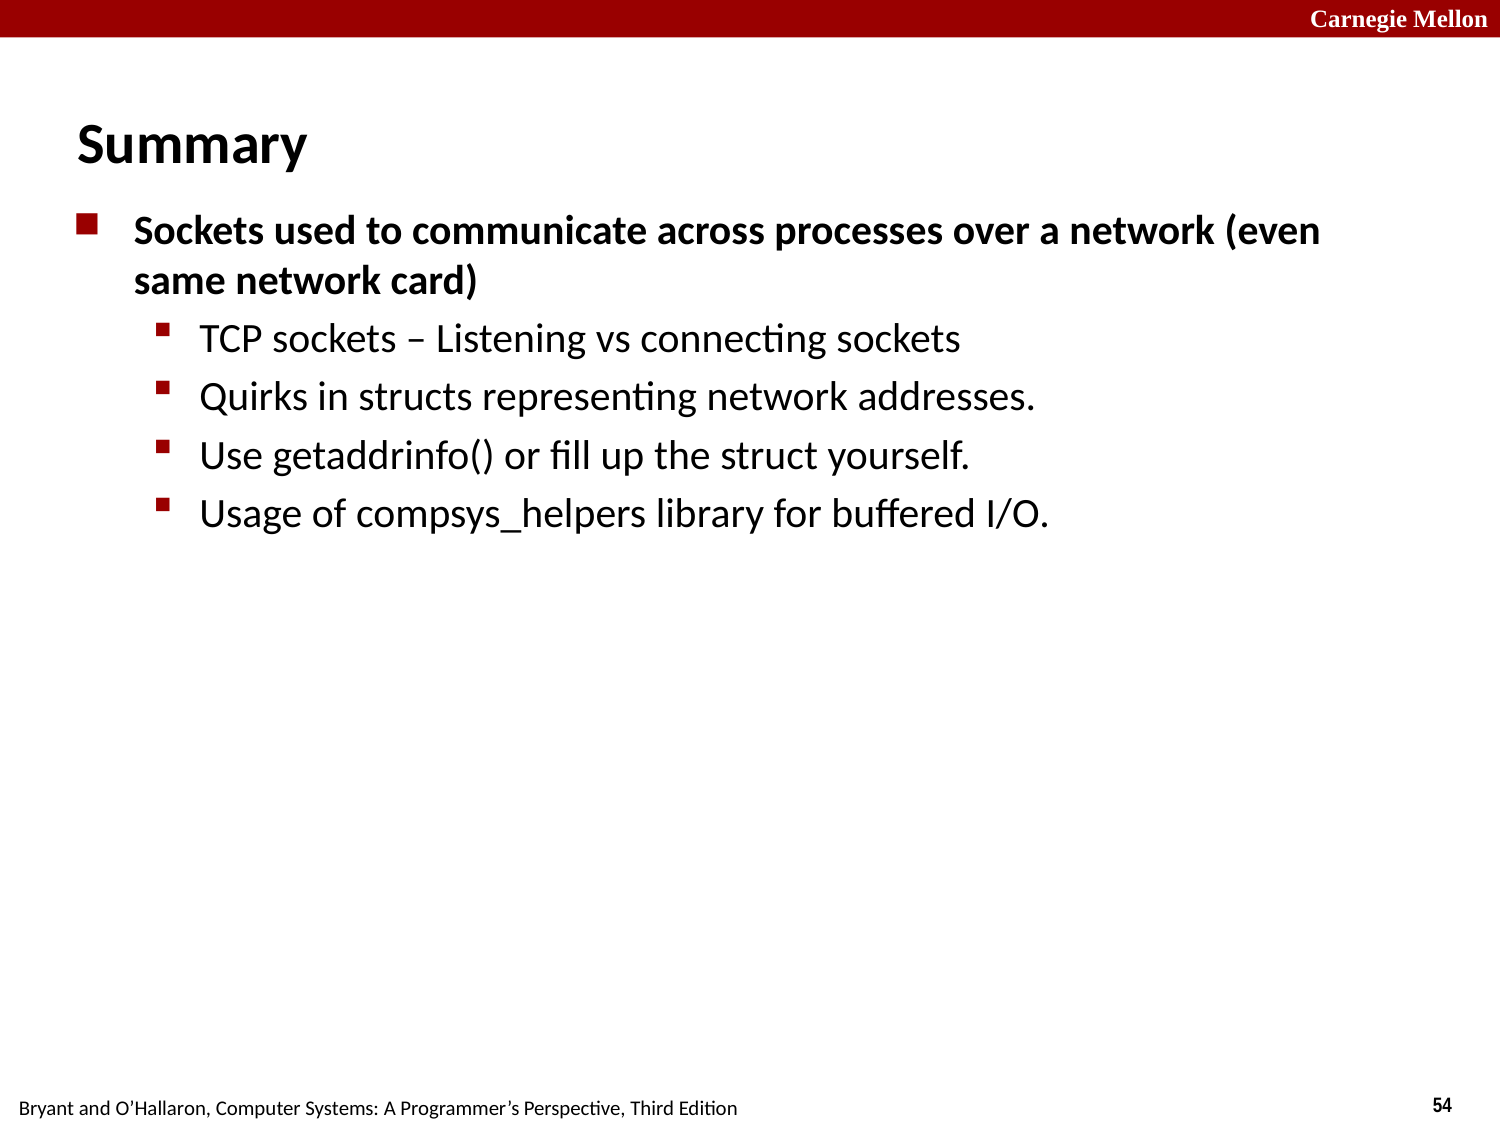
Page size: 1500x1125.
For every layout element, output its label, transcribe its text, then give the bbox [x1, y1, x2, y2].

list Sockets used to communicate across processes over a network (even same network card) TCP sockets – Listening vs connecting sockets Quirks in structs representing network addresses. Use getaddrinfo() or fill up the struct yourself. Usage of compsys_helpers library for buffered I/O. [62, 195, 1358, 631]
title Summary [62, 93, 1297, 188]
